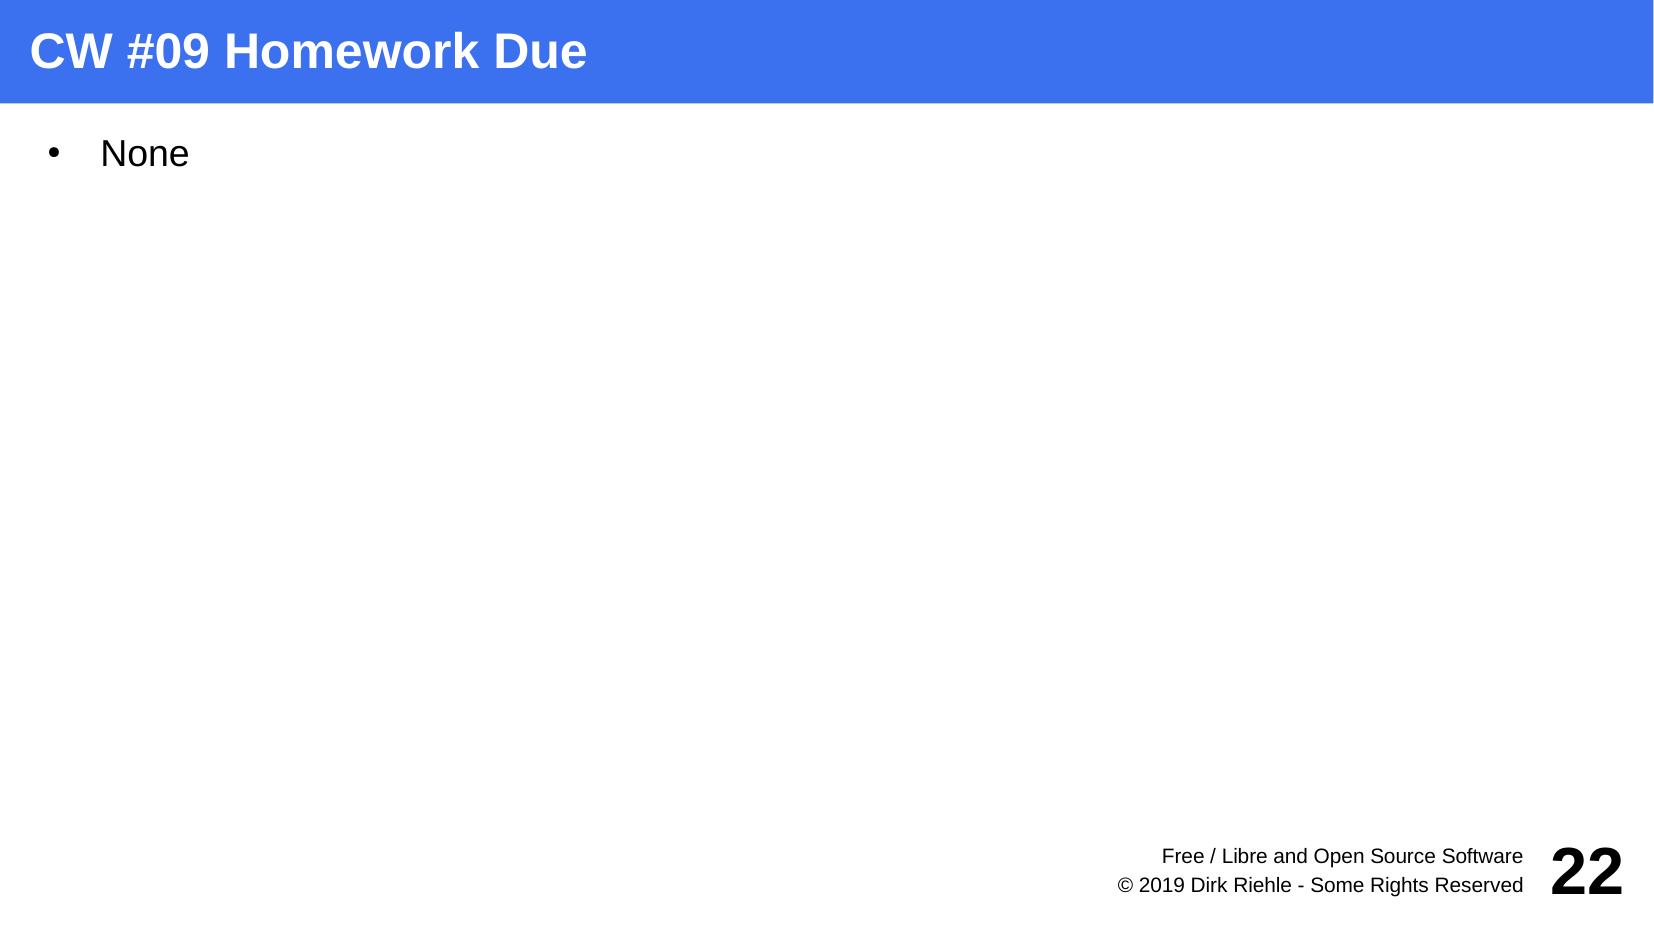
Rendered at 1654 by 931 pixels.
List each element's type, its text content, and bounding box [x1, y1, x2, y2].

title CW #09 Homework Due [0, 0, 1654, 104]
list None [29, 132, 1625, 813]
